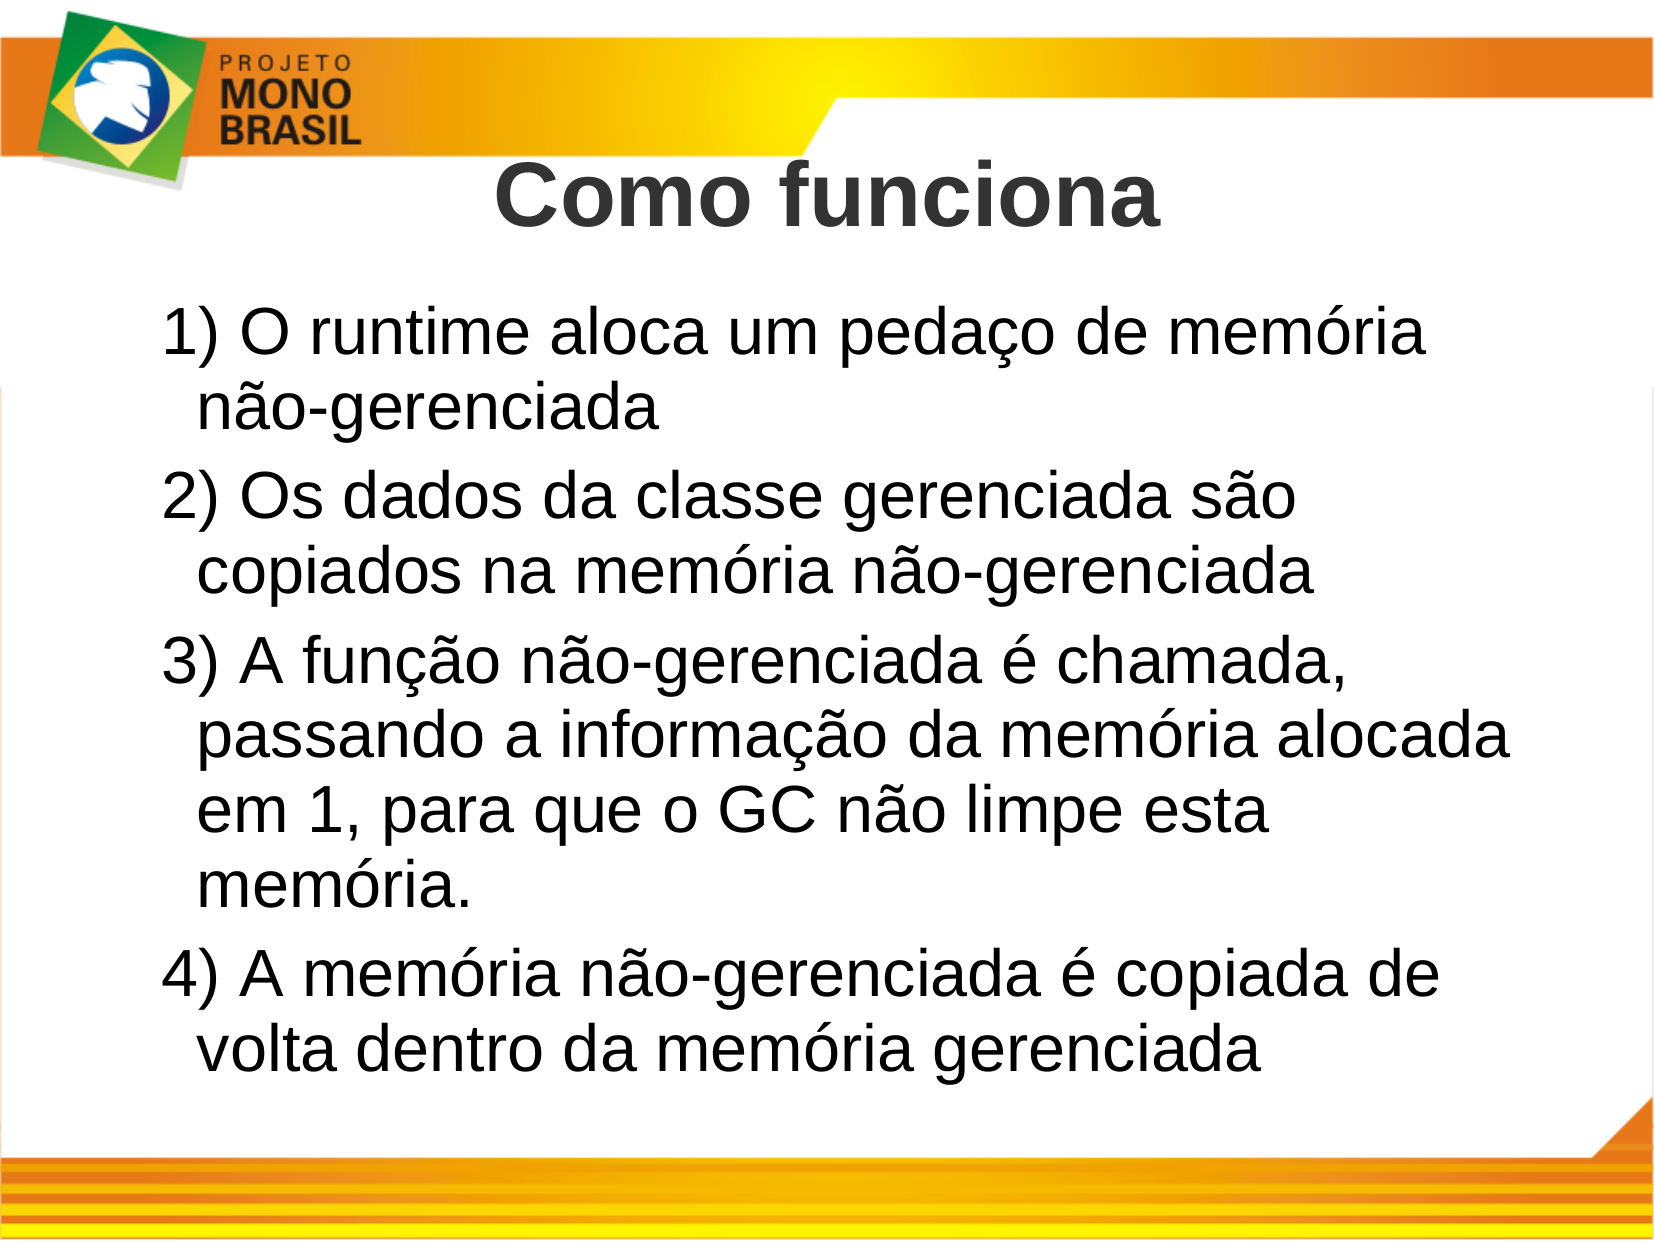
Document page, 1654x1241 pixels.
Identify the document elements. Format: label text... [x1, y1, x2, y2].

list O runtime aloca um pedaço de memória não-gerenciada Os dados da classe gerenciada são copiados na memória não-gerenciada A função não-gerenciada é chamada, passando a informação da memória alocada em 1, para que o GC não limpe esta memória. A memória não-gerenciada é copiada de volta dentro da memória gerenciada [126, 294, 1539, 1086]
title Como funciona [121, 91, 1534, 299]
picture [0, 0, 1654, 1241]
